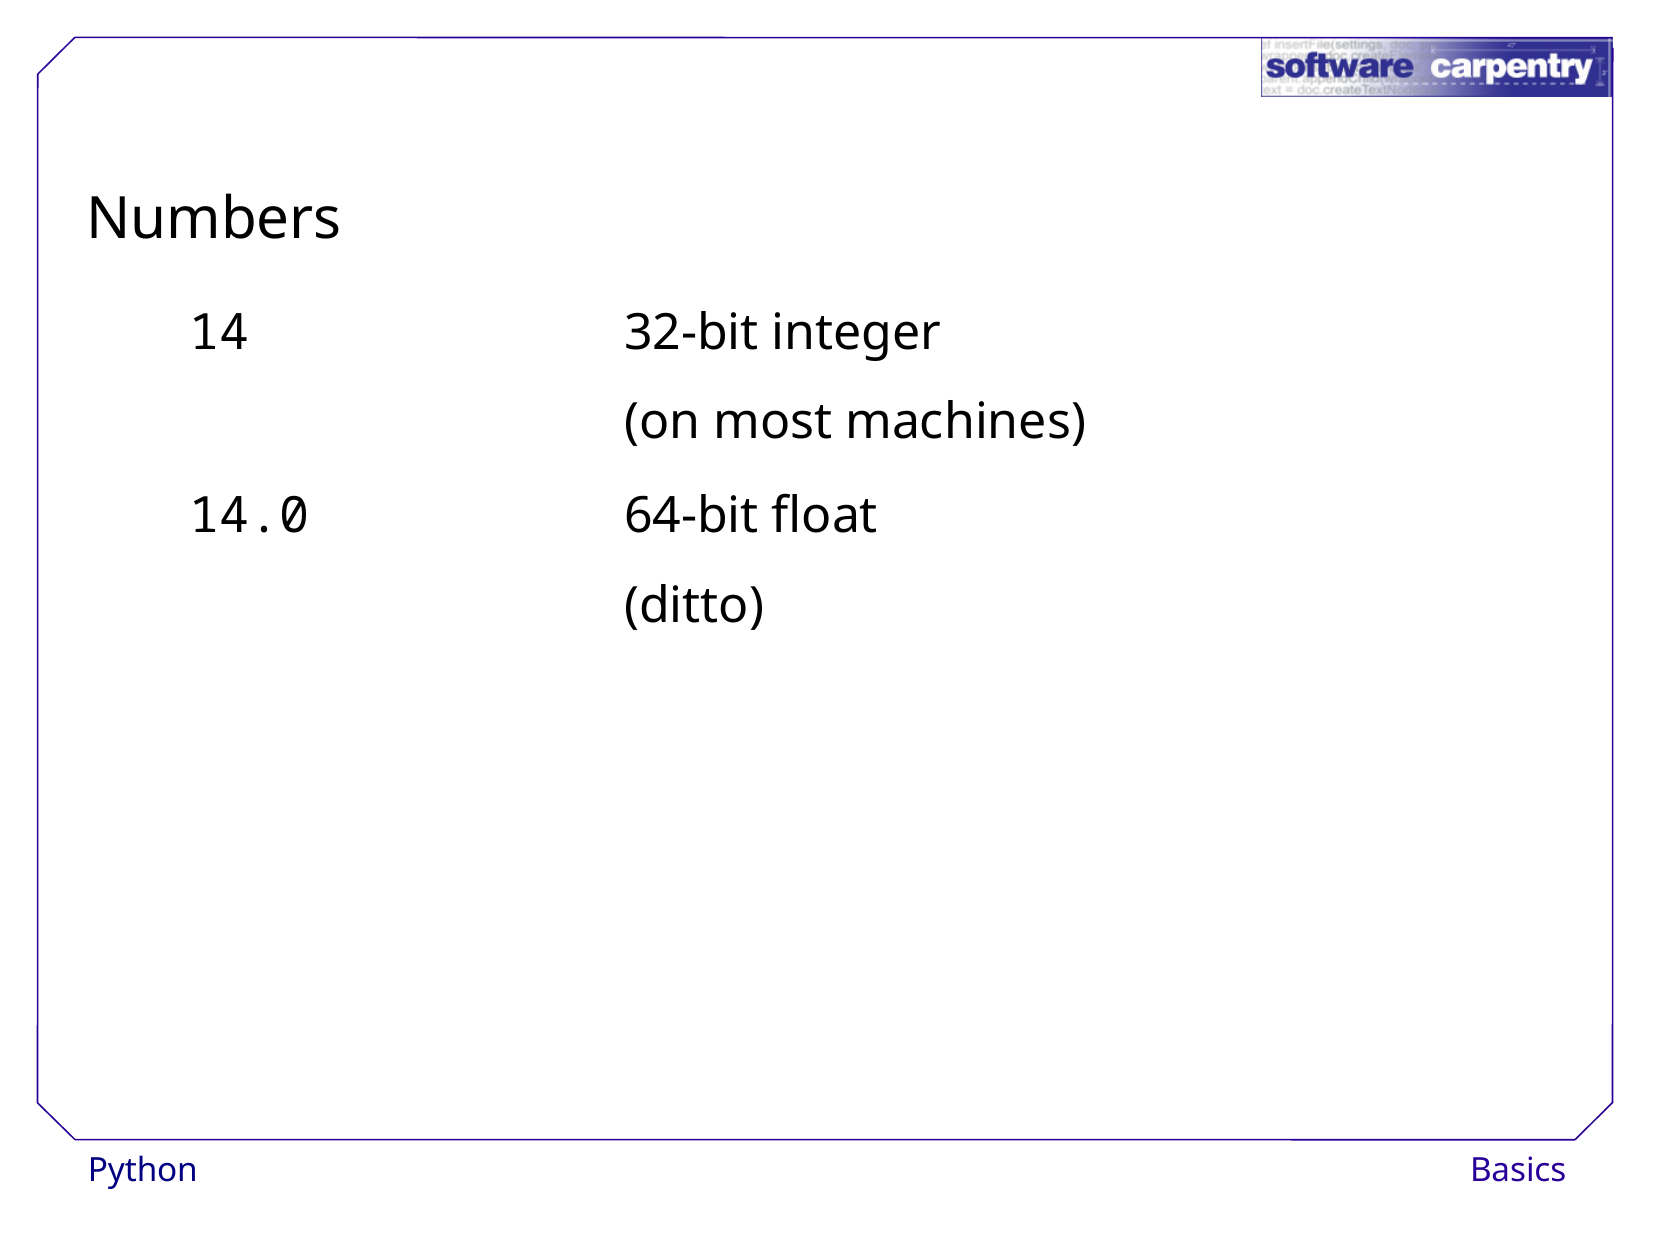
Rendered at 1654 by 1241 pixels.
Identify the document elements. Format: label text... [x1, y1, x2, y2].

table_cell 14.0 [175, 475, 609, 659]
picture [1261, 39, 1613, 97]
table_header 32-bit integer (on most machines) [609, 291, 1365, 475]
text_box Numbers [71, 138, 507, 259]
table_header 14 [175, 291, 609, 475]
table_cell 64-bit float (ditto) [609, 475, 1365, 659]
